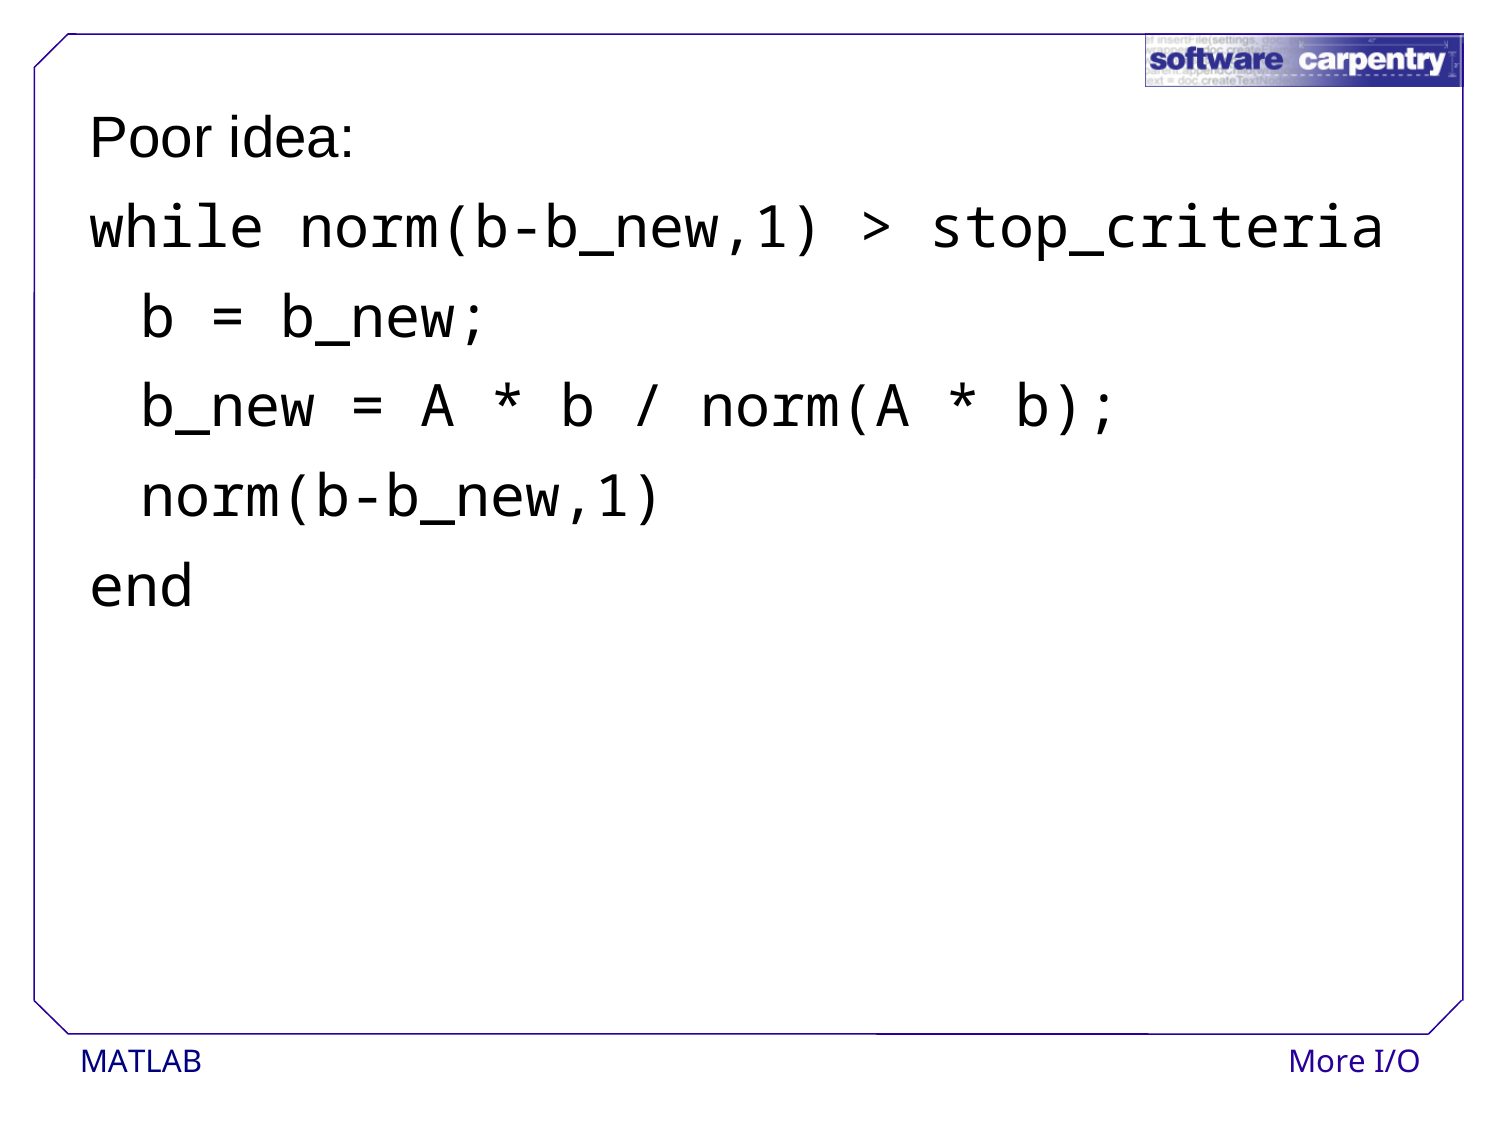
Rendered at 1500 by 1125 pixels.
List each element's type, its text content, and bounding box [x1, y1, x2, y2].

list Poor idea: while norm(b-b_new,1) > stop_criteria b = b_new; b_new = A * b / norm(A * b); norm(b-b_new,1) end [75, 99, 1426, 1013]
picture [1145, 33, 1464, 87]
